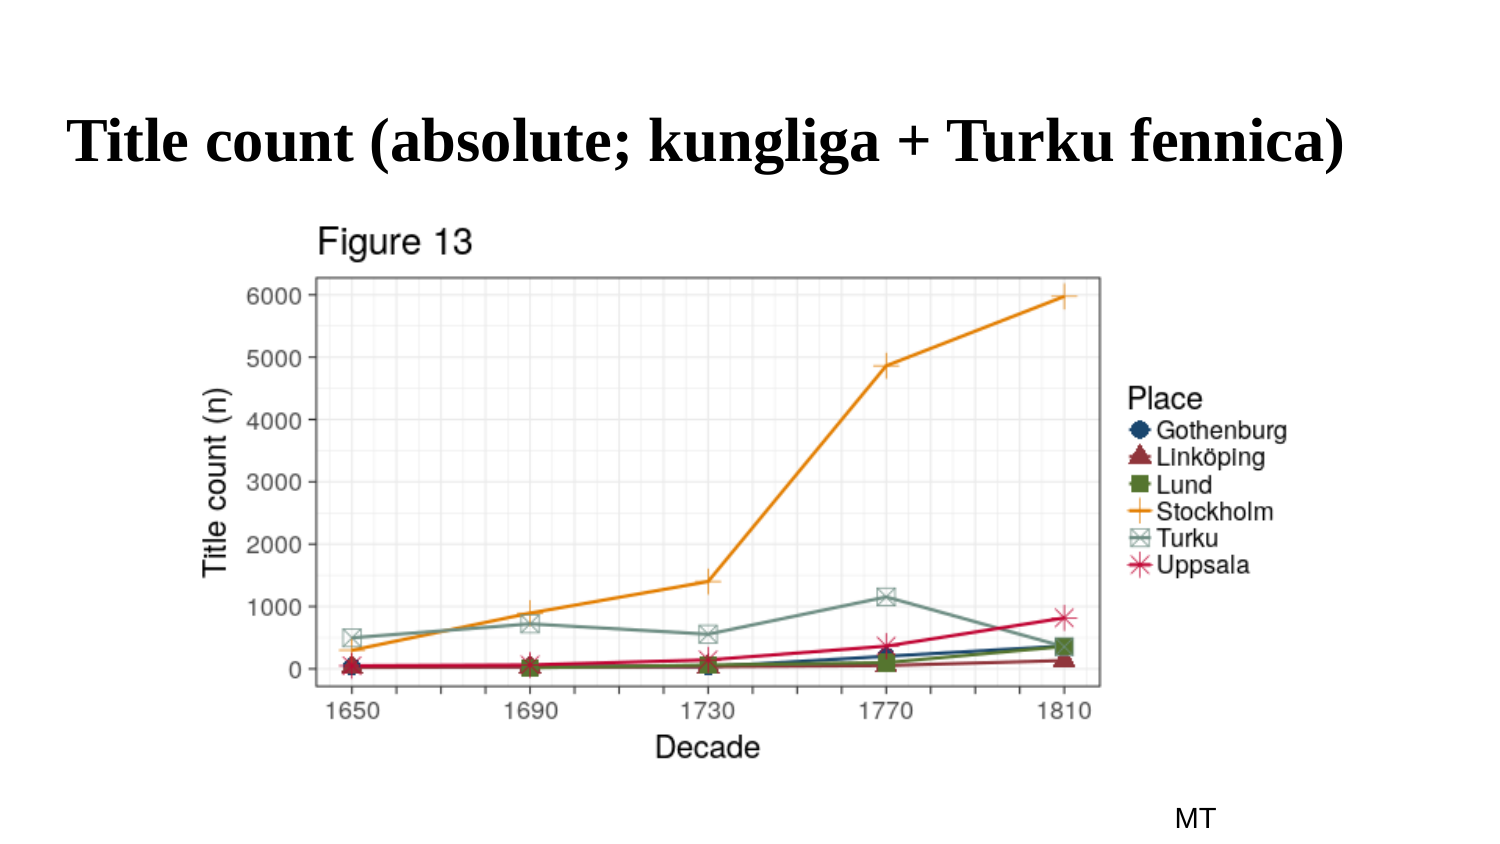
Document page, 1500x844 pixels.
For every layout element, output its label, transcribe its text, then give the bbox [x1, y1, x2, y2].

text_box MT [1179, 813, 1184, 826]
picture [187, 211, 1313, 774]
title Title count (absolute; kungliga + Turku fennica) [51, 72, 1449, 167]
text_box MT [1188, 814, 1193, 826]
text_box MT [1159, 784, 1285, 826]
